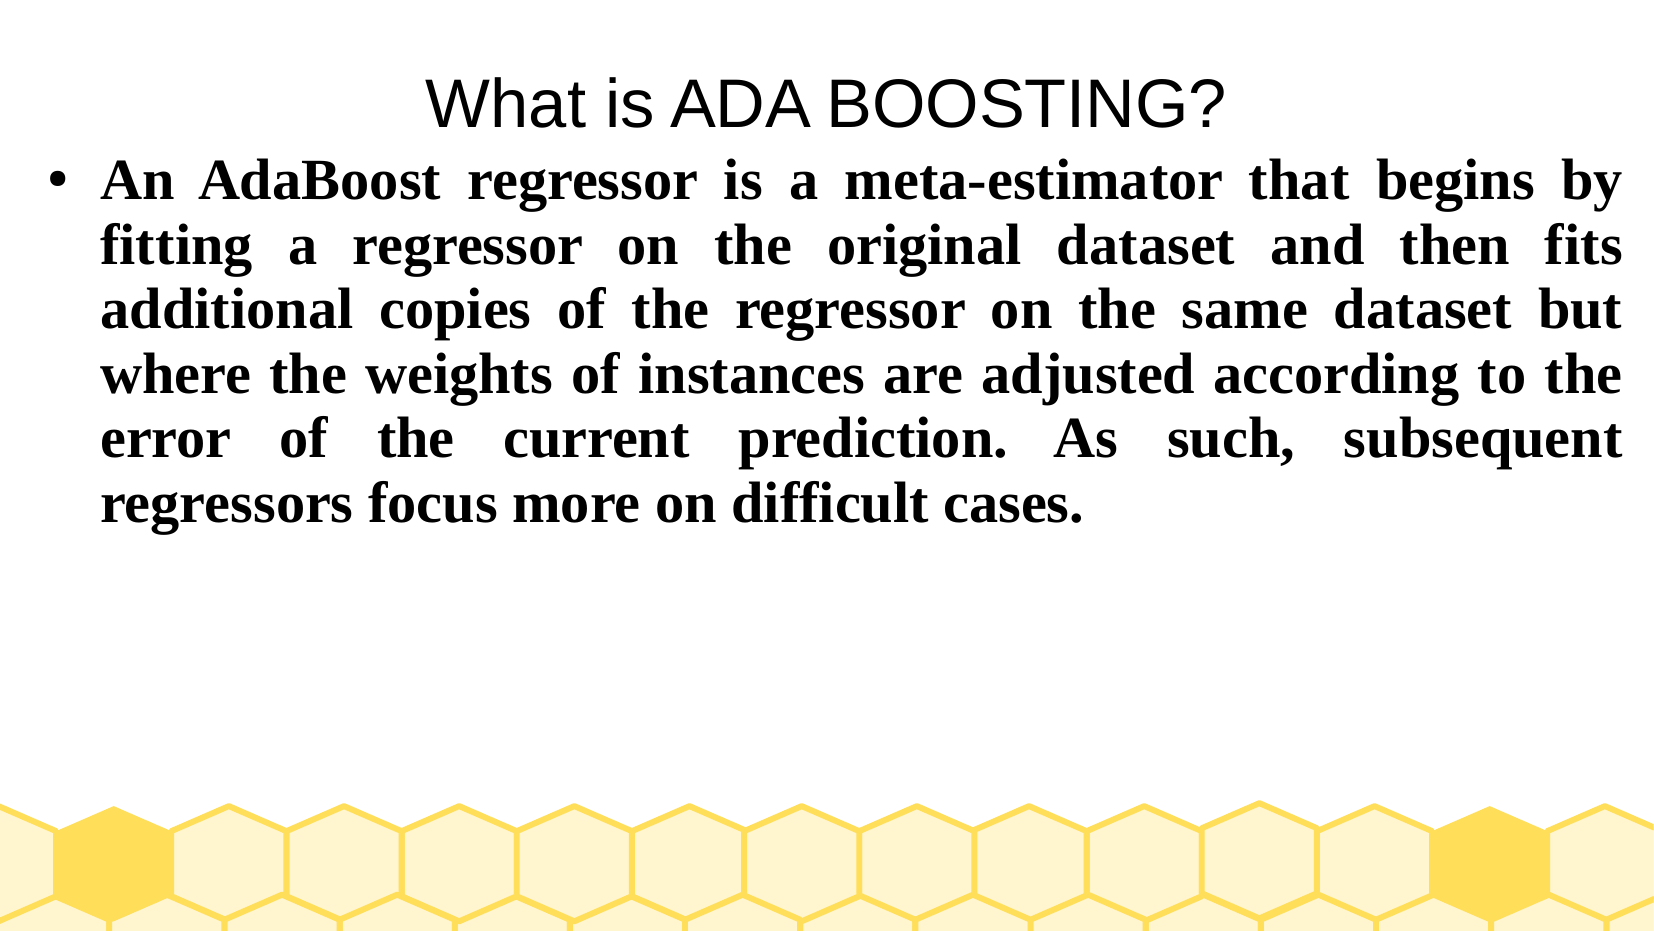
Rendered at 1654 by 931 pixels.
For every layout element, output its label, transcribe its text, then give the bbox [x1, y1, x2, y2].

list An AdaBoost regressor is a meta-estimator that begins by fitting a regressor on the original dataset and then fits additional copies of the regressor on the same dataset but where the weights of instances are adjusted according to the error of the current prediction. As such, subsequent regressors focus more on difficult cases. [29, 147, 1625, 798]
title What is ADA BOOSTING? [88, 29, 1565, 147]
